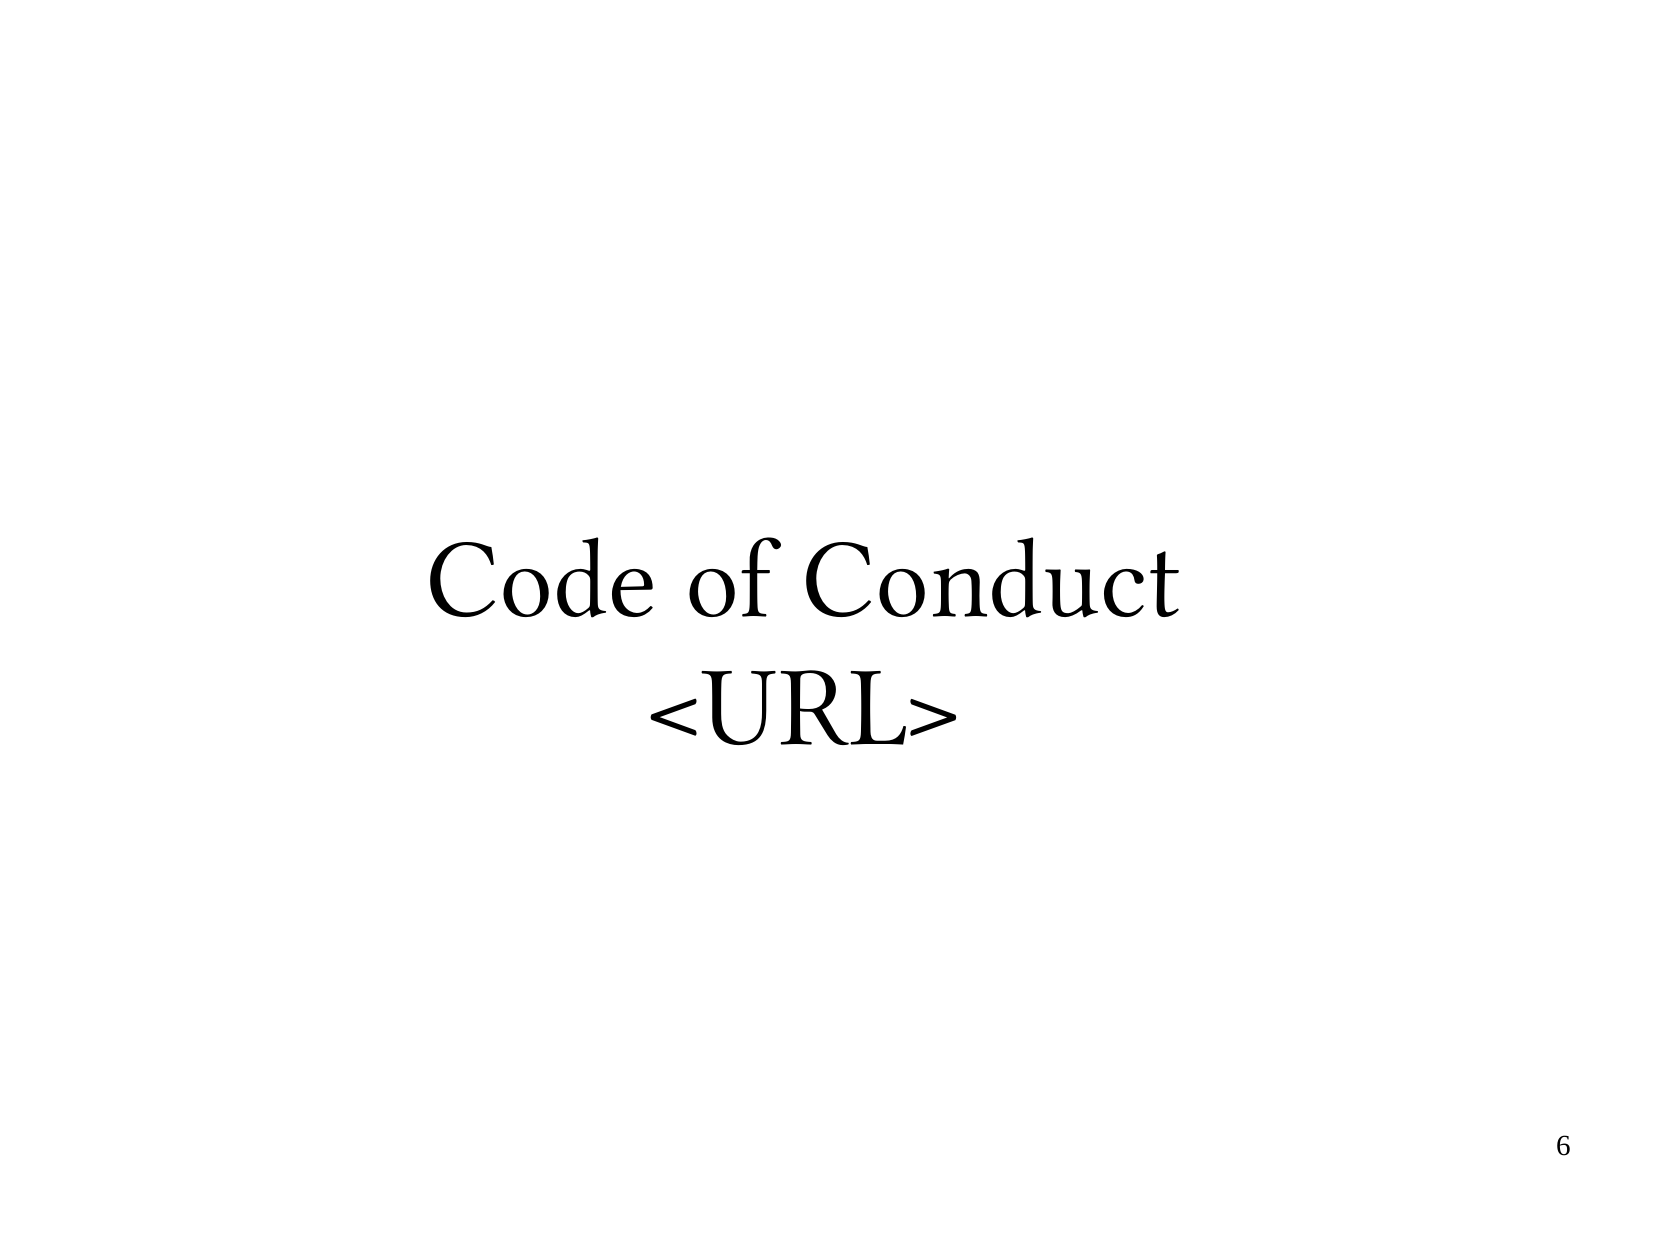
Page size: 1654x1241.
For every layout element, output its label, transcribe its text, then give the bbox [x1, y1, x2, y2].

subtitle Code of Conduct <URL> [60, 72, 1549, 1216]
